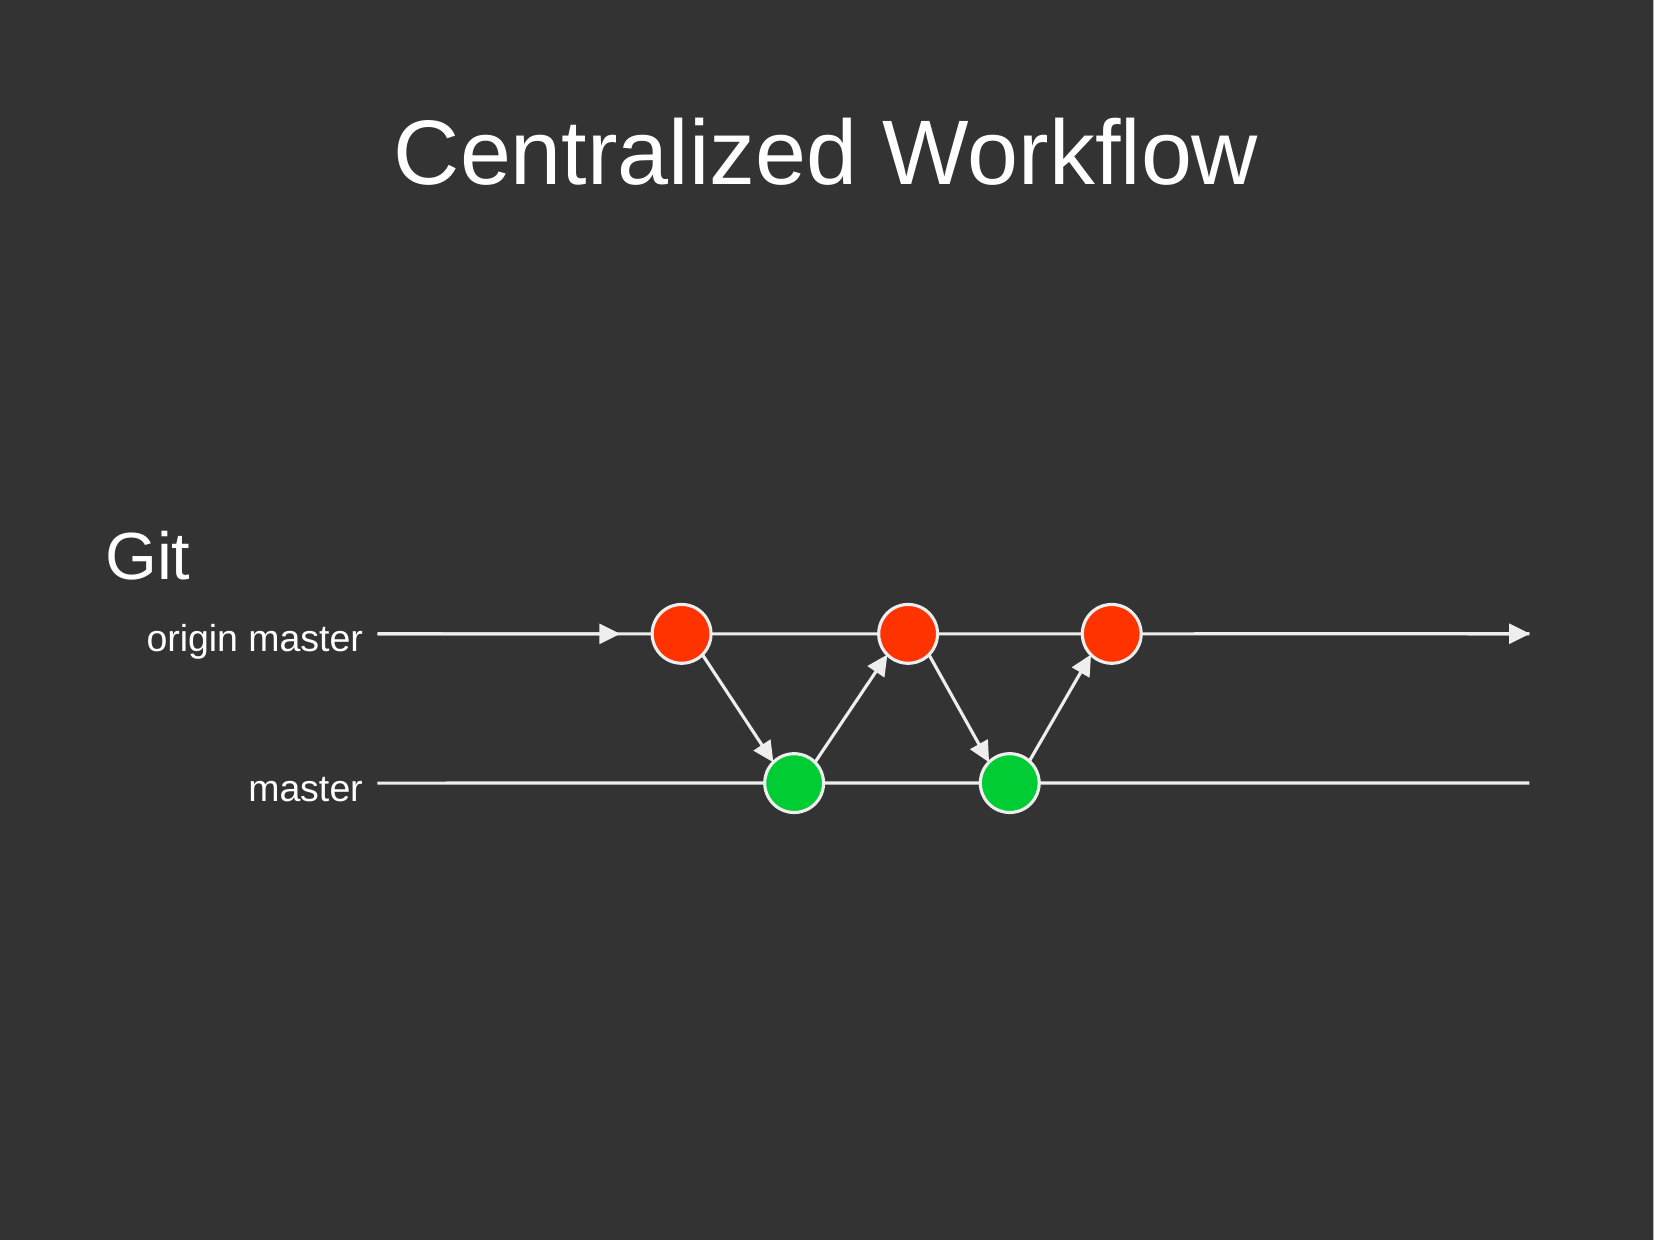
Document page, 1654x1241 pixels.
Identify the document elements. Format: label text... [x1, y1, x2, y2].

text_box origin master [88, 599, 378, 669]
title Git [65, 505, 231, 607]
text_box [878, 604, 938, 664]
text_box [980, 753, 1040, 813]
text_box [1082, 604, 1142, 664]
title Centralized Workflow [82, 49, 1571, 257]
text_box master [192, 748, 378, 818]
text_box [652, 604, 712, 664]
text_box [764, 753, 824, 813]
